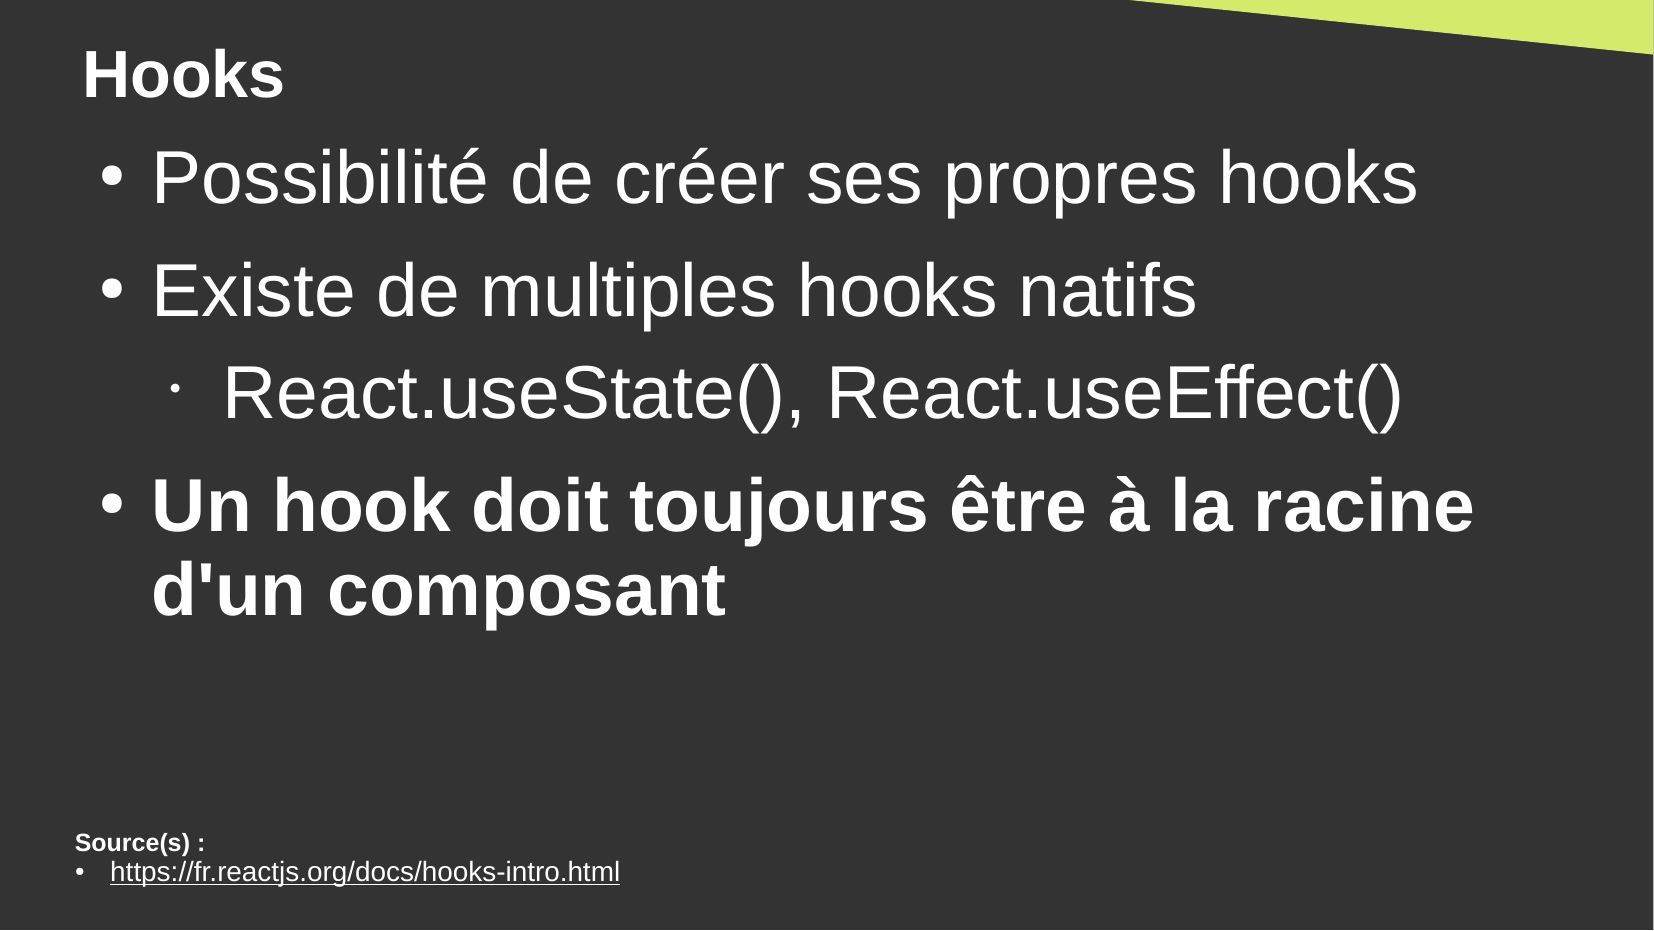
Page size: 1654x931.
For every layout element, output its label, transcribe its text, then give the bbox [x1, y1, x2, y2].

list Possibilité de créer ses propres hooks Existe de multiples hooks natifs React.useState(), React.useEffect() Un hook doit toujours être à la racine d'un composant [80, 135, 1619, 686]
title Hooks [82, 37, 1571, 114]
text_box [1129, 0, 1654, 55]
text_box Source(s) : https://fr.reactjs.org/docs/hooks-intro.html [59, 821, 1546, 906]
